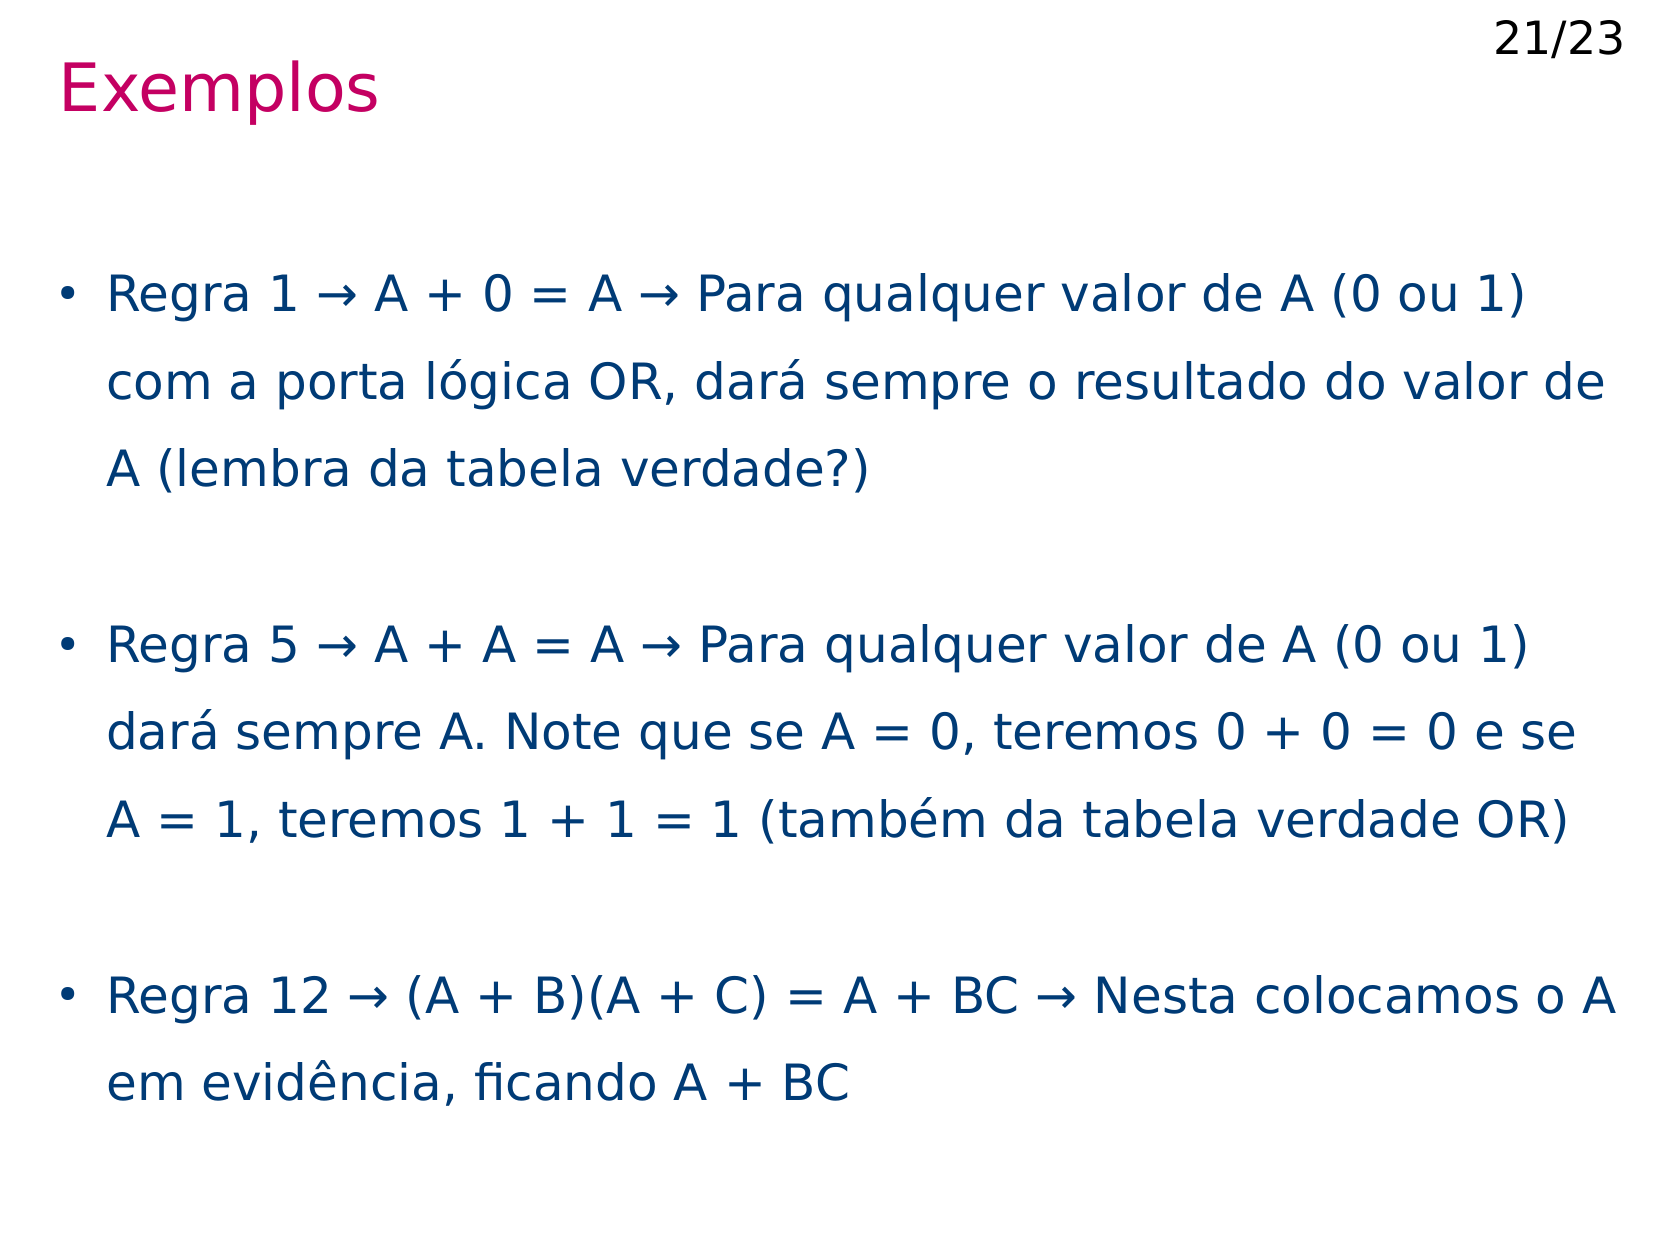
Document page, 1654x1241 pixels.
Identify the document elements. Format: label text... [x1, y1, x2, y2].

title Exemplos [59, 29, 1625, 148]
list Regra 1 → A + 0 = A → Para qualquer valor de A (0 ou 1) com a porta lógica OR, dará sempre o resultado do valor de A (lembra da tabela verdade?) Regra 5 → A + A = A → Para qualquer valor de A (0 ou 1) dará sempre A. Note que se A = 0, teremos 0 + 0 = 0 e se A = 1, teremos 1 + 1 = 1 (também da tabela verdade OR) Regra 12 → (A + B)(A + C) = A + BC → Nesta colocamos o A em evidência, ficando A + BC [59, 236, 1625, 1211]
